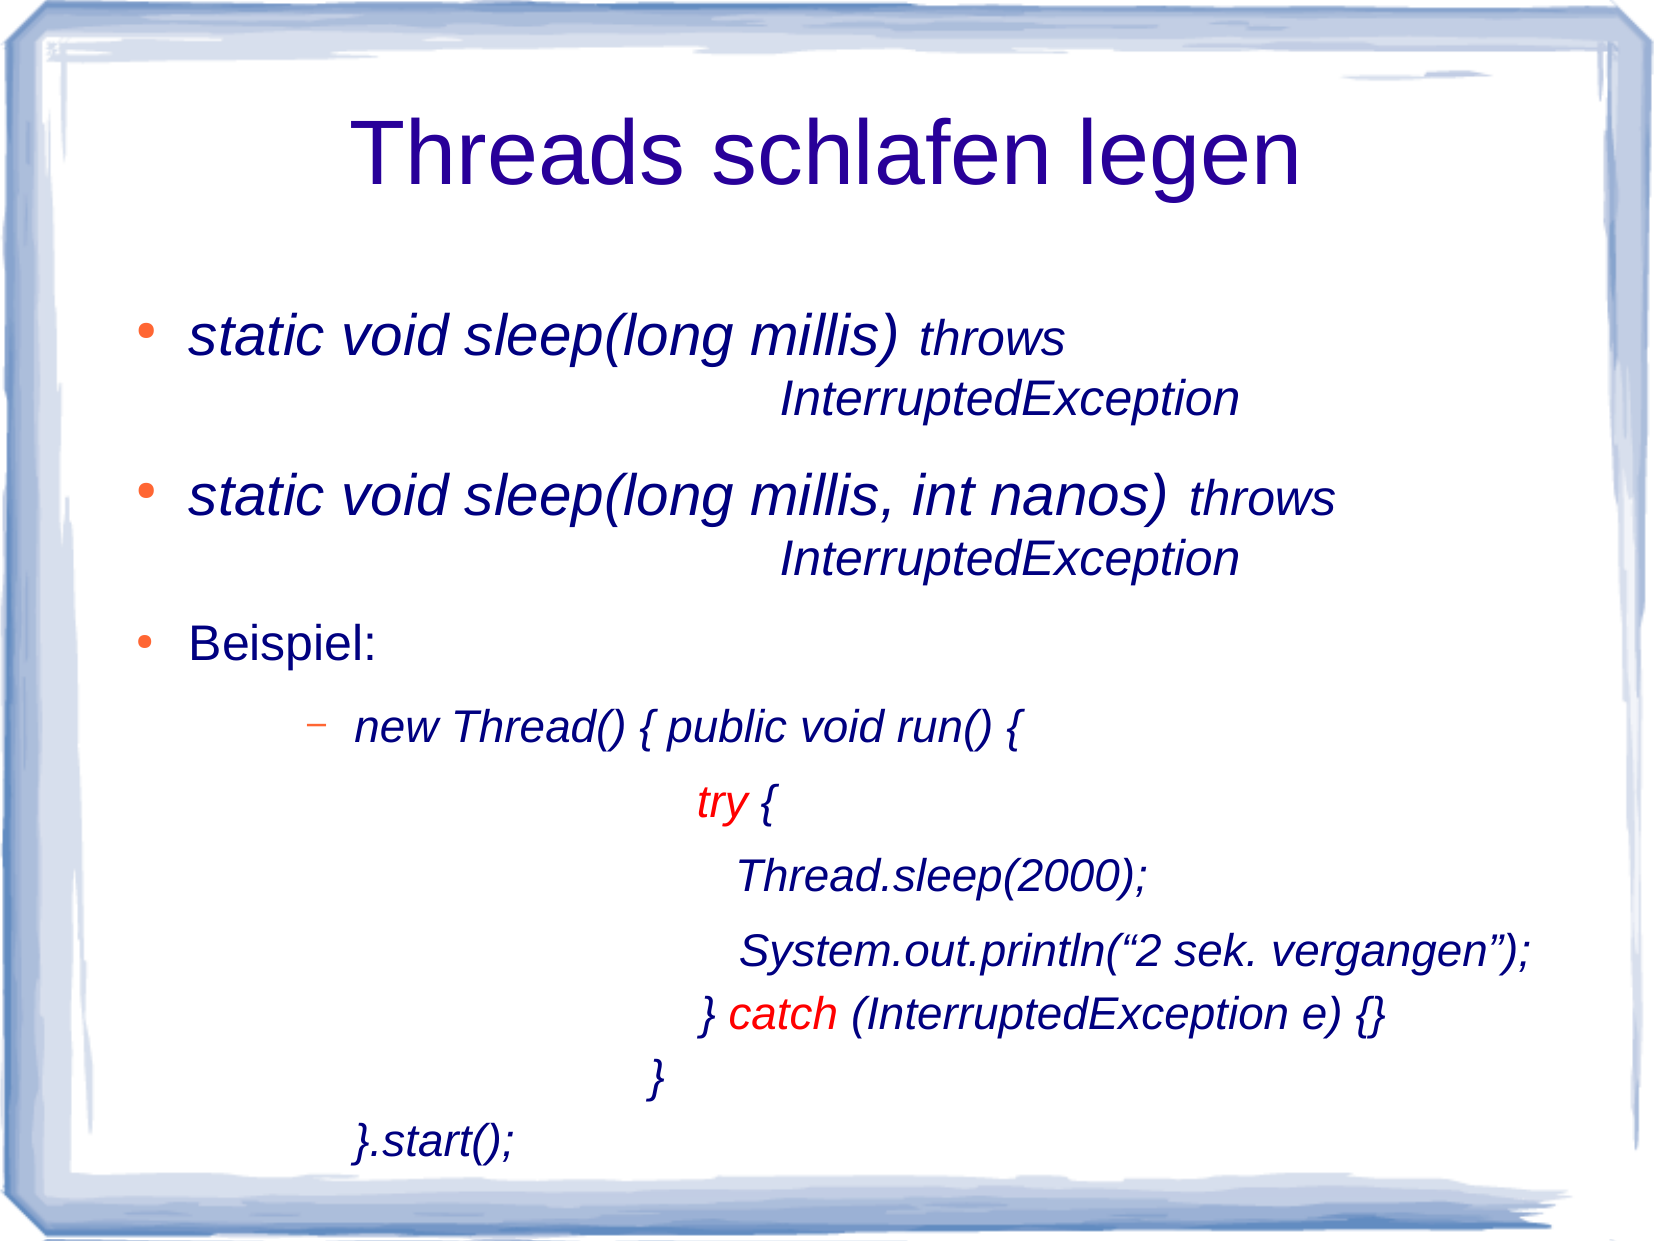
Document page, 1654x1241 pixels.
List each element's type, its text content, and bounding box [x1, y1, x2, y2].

title Threads schlafen legen [82, 49, 1571, 257]
picture [0, 0, 1654, 1241]
list static void sleep(long millis) throws InterruptedException static void sleep(long millis, int nanos) throws InterruptedException Beispiel: new Thread() { public void run() { try { Thread.sleep(2000); System.out.println(“2 sek. vergangen”); } catch (InterruptedException e) {} } }.start(); [118, 295, 1571, 1241]
